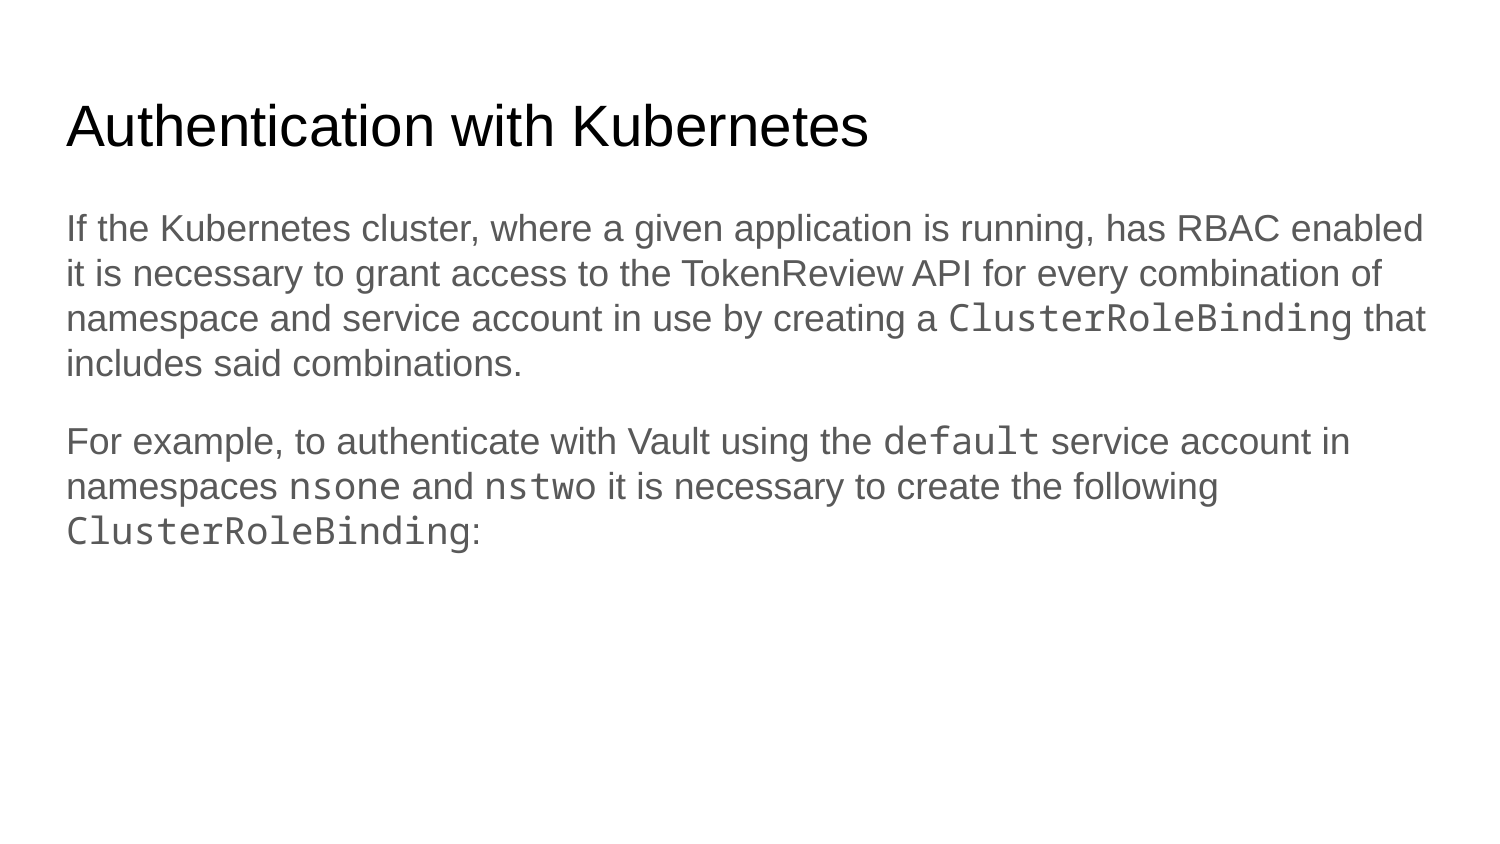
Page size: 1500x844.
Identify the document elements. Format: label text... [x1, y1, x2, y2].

list If the Kubernetes cluster, where a given application is running, has RBAC enabled it is necessary to grant access to the TokenReview API for every combination of namespace and service account in use by creating a ClusterRoleBinding that includes said combinations. For example, to authenticate with Vault using the default service account in namespaces nsone and nstwo it is necessary to create the following ClusterRoleBinding: [51, 189, 1449, 750]
title Authentication with Kubernetes [51, 72, 1449, 167]
